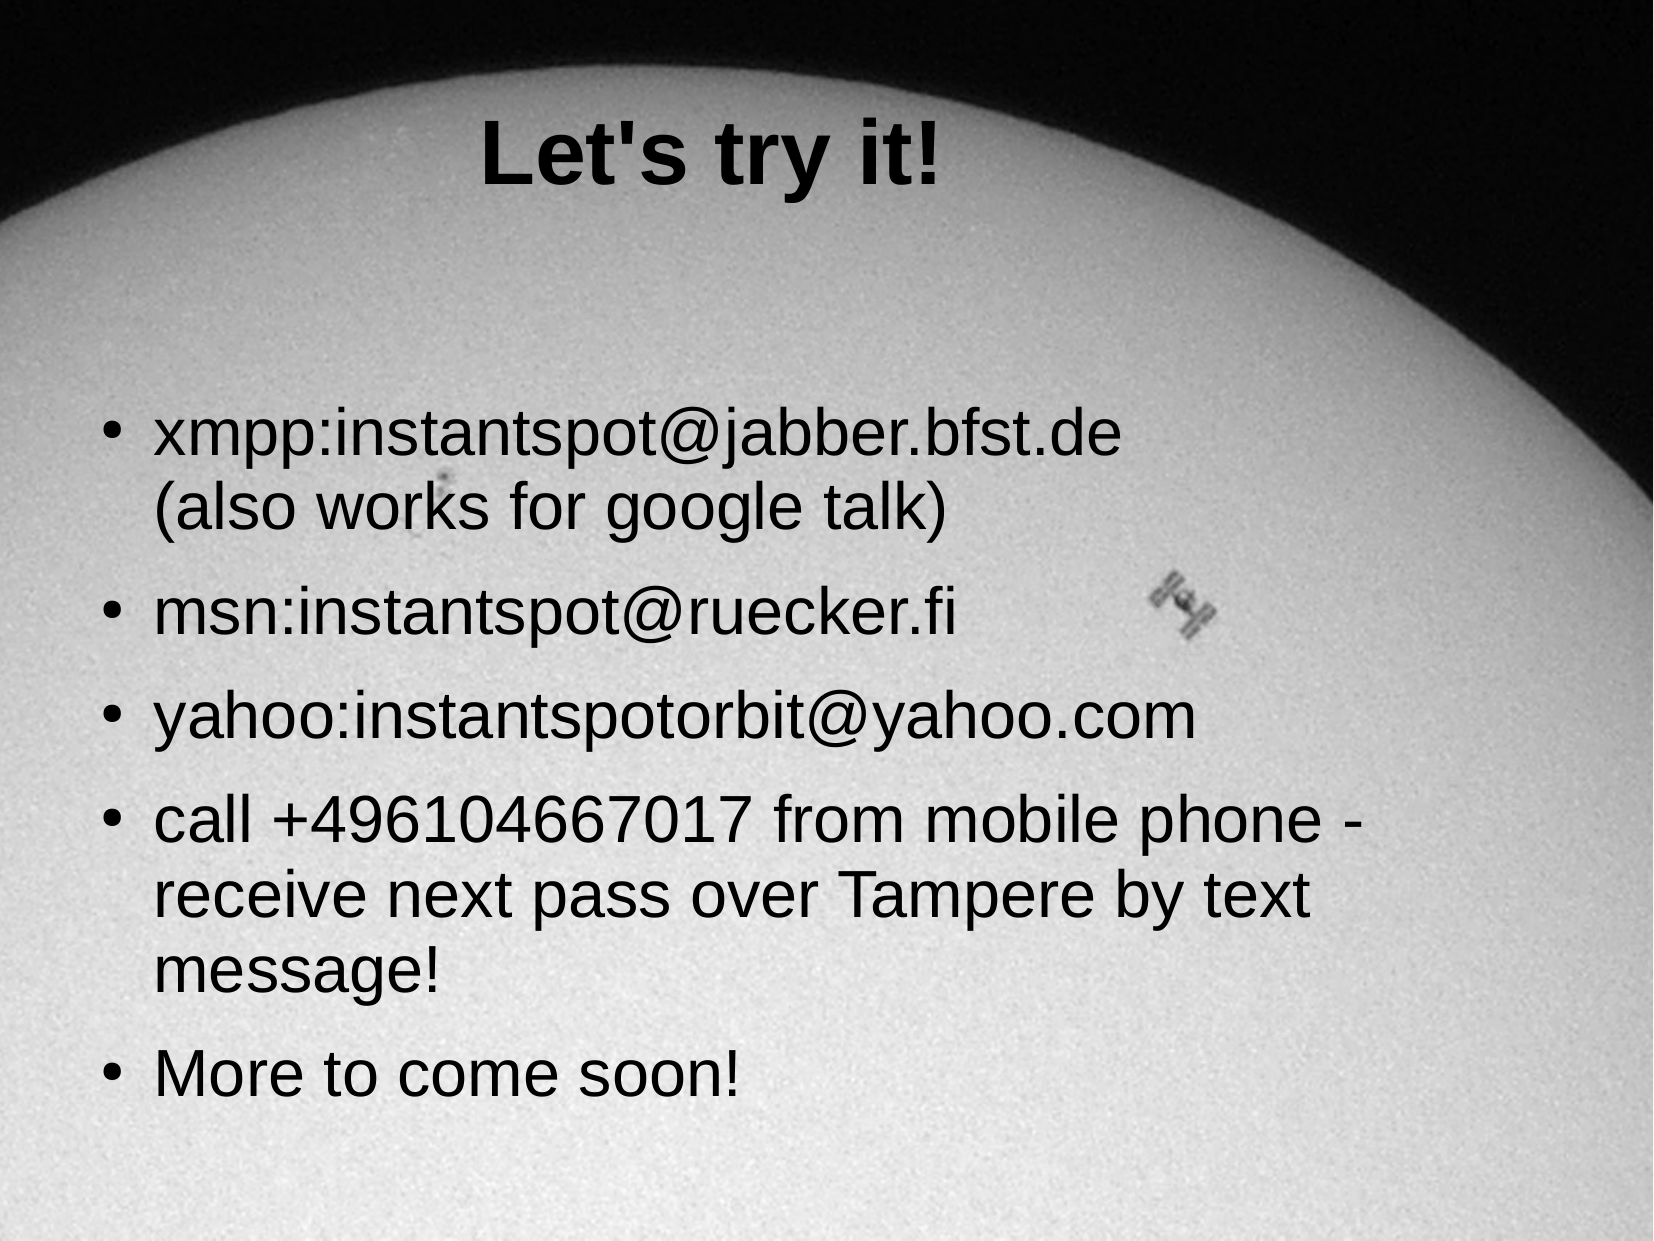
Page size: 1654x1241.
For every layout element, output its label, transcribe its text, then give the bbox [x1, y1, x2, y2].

list xmpp:instantspot@jabber.bfst.de (also works for google talk) msn:instantspot@ruecker.fi yahoo:instantspotorbit@yahoo.com call +496104667017 from mobile phone - receive next pass over Tampere by text message! More to come soon! [82, 290, 1538, 1126]
picture [0, 0, 1654, 1241]
title Let's try it! [82, 49, 1571, 257]
